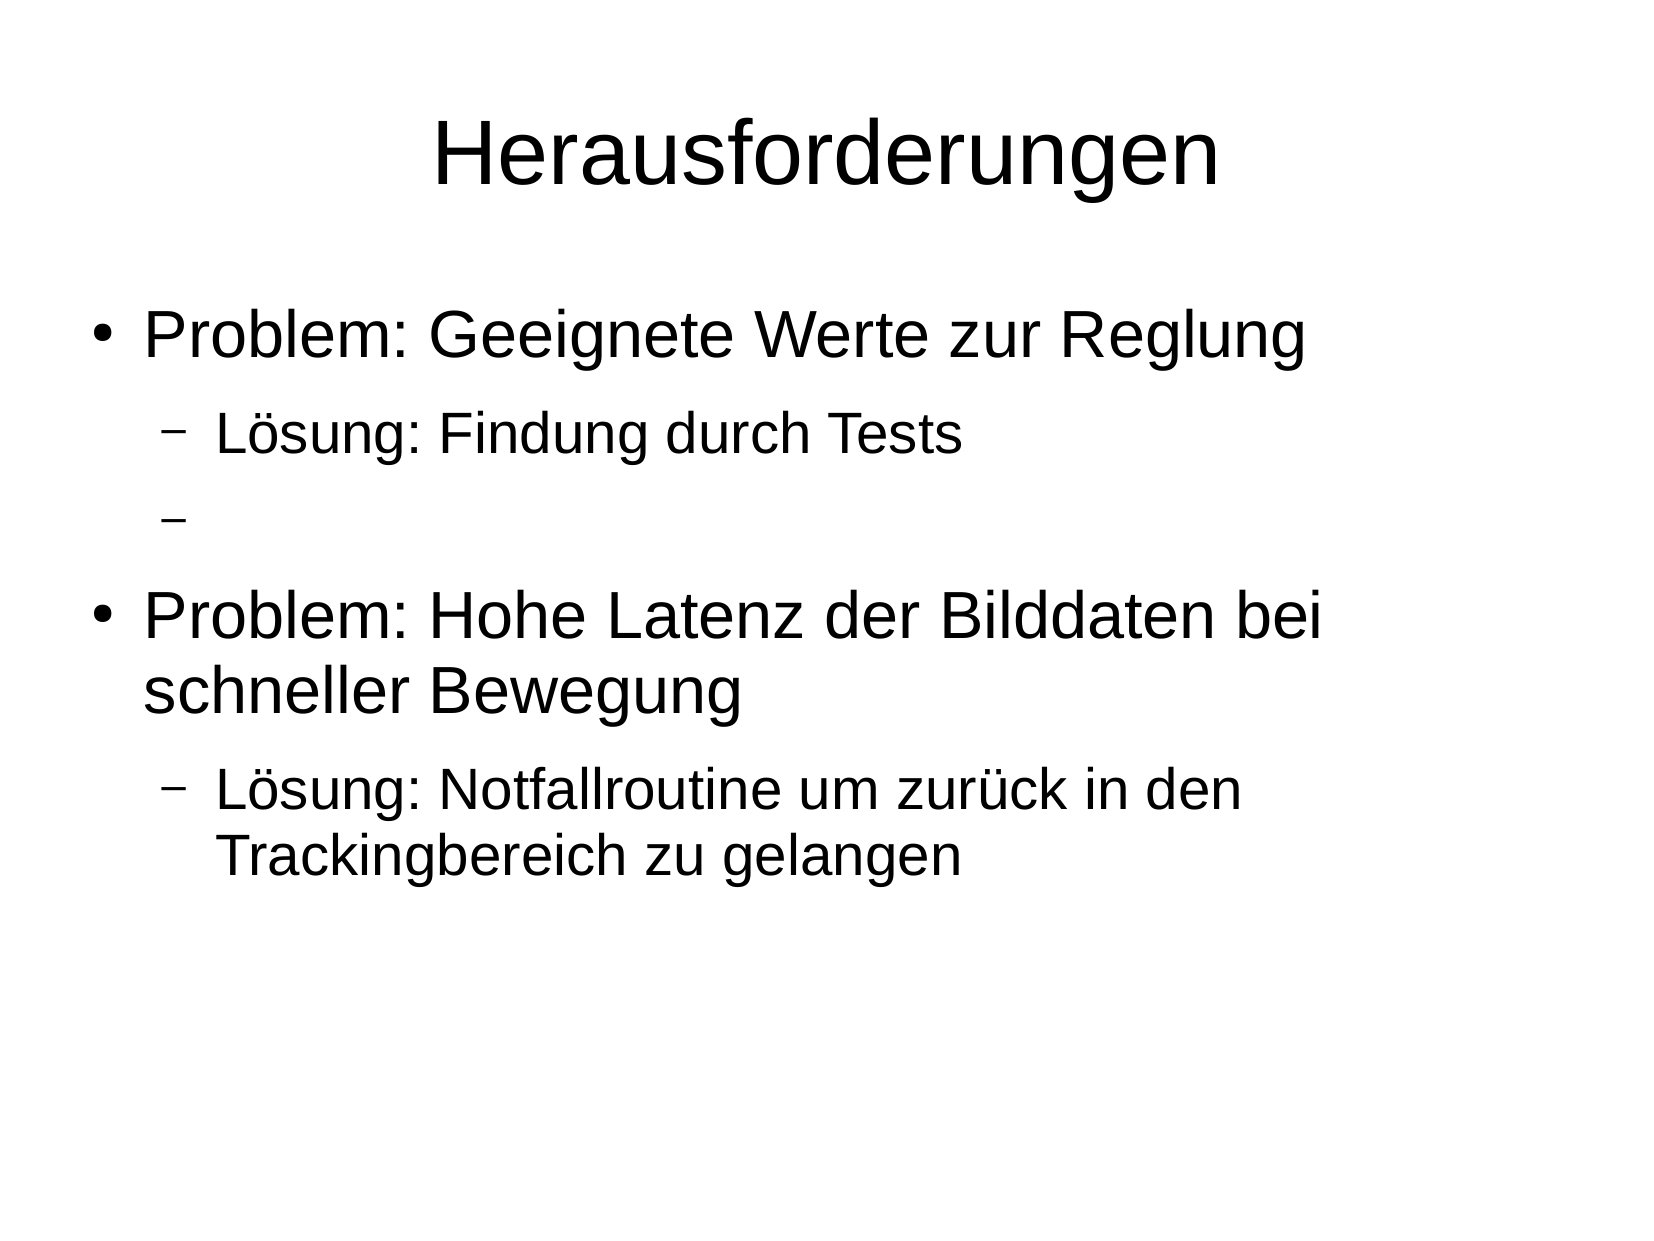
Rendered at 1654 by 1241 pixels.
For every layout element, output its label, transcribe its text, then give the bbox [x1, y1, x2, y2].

title Herausforderungen [82, 49, 1571, 257]
list Problem: Geeignete Werte zur Reglung Lösung: Findung durch Tests Problem: Hohe Latenz der Bilddaten bei schneller Bewegung Lösung: Notfallroutine um zurück in den Trackingbereich zu gelangen [73, 296, 1597, 1217]
